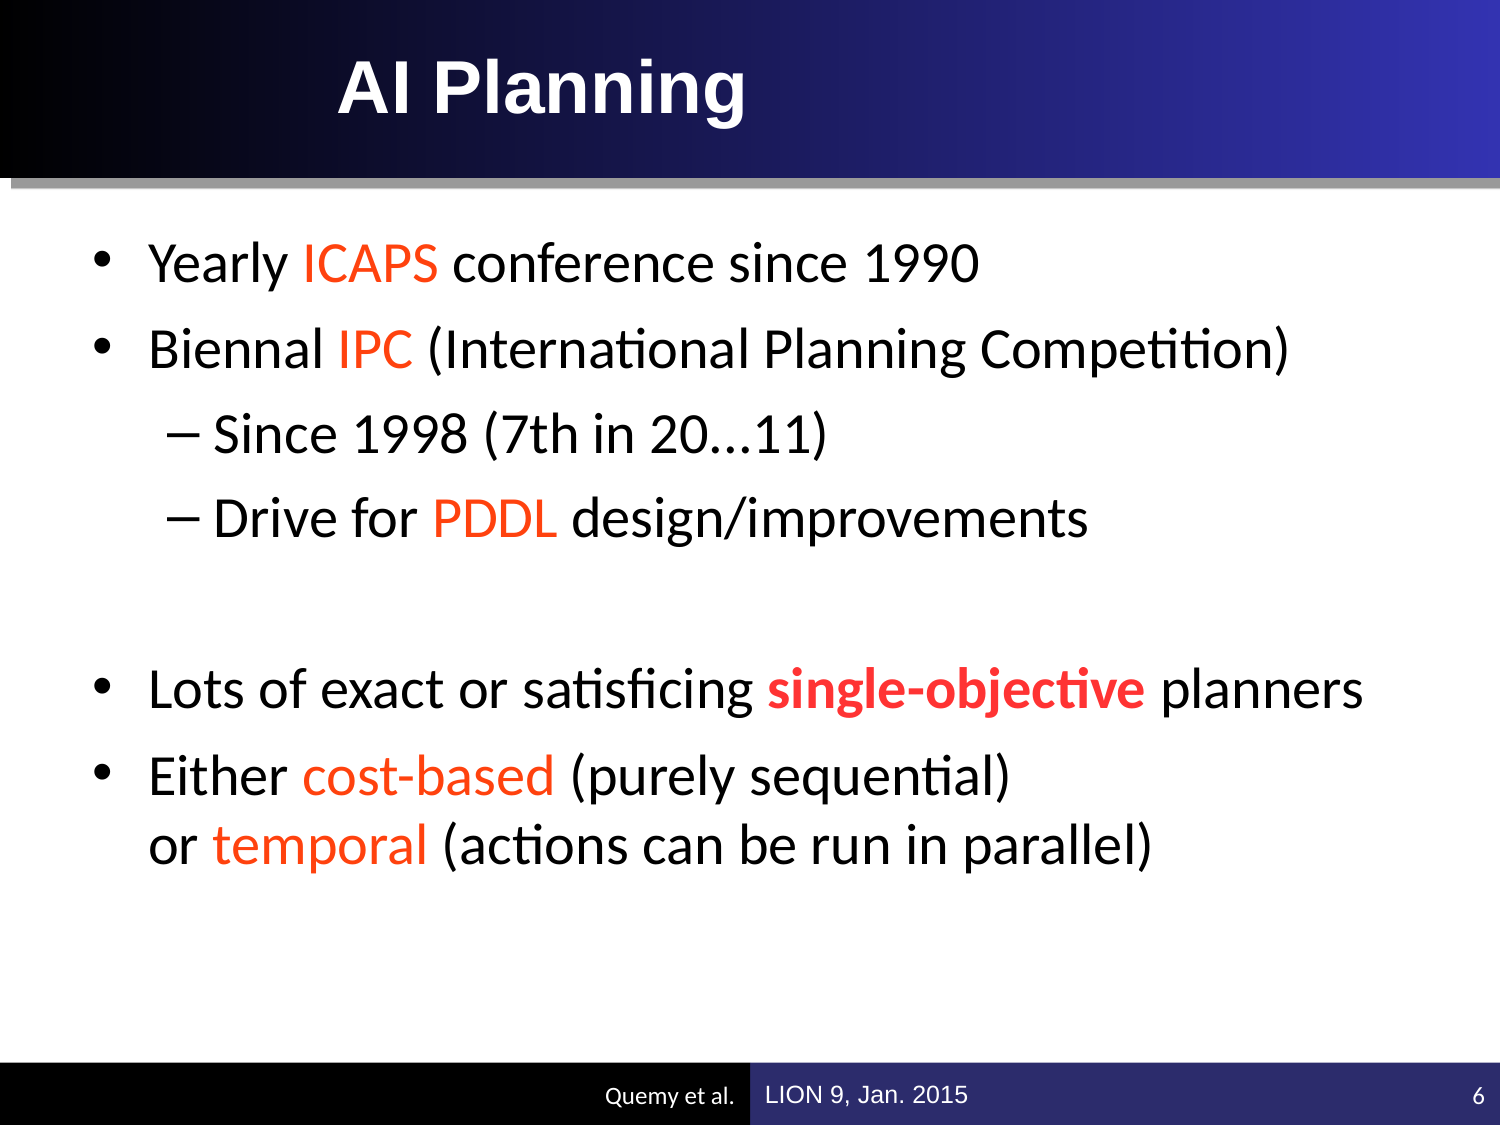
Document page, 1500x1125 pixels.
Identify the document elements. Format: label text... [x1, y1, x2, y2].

list Yearly ICAPS conference since 1990 Biennal IPC (International Planning Competition) Since 1998 (7th in 20...11) Drive for PDDL design/improvements Lots of exact or satisficing single-objective planners Either cost-based (purely sequential) or temporal (actions can be run in parallel) [77, 216, 1428, 1125]
text_box AI Planning [322, 31, 1214, 137]
